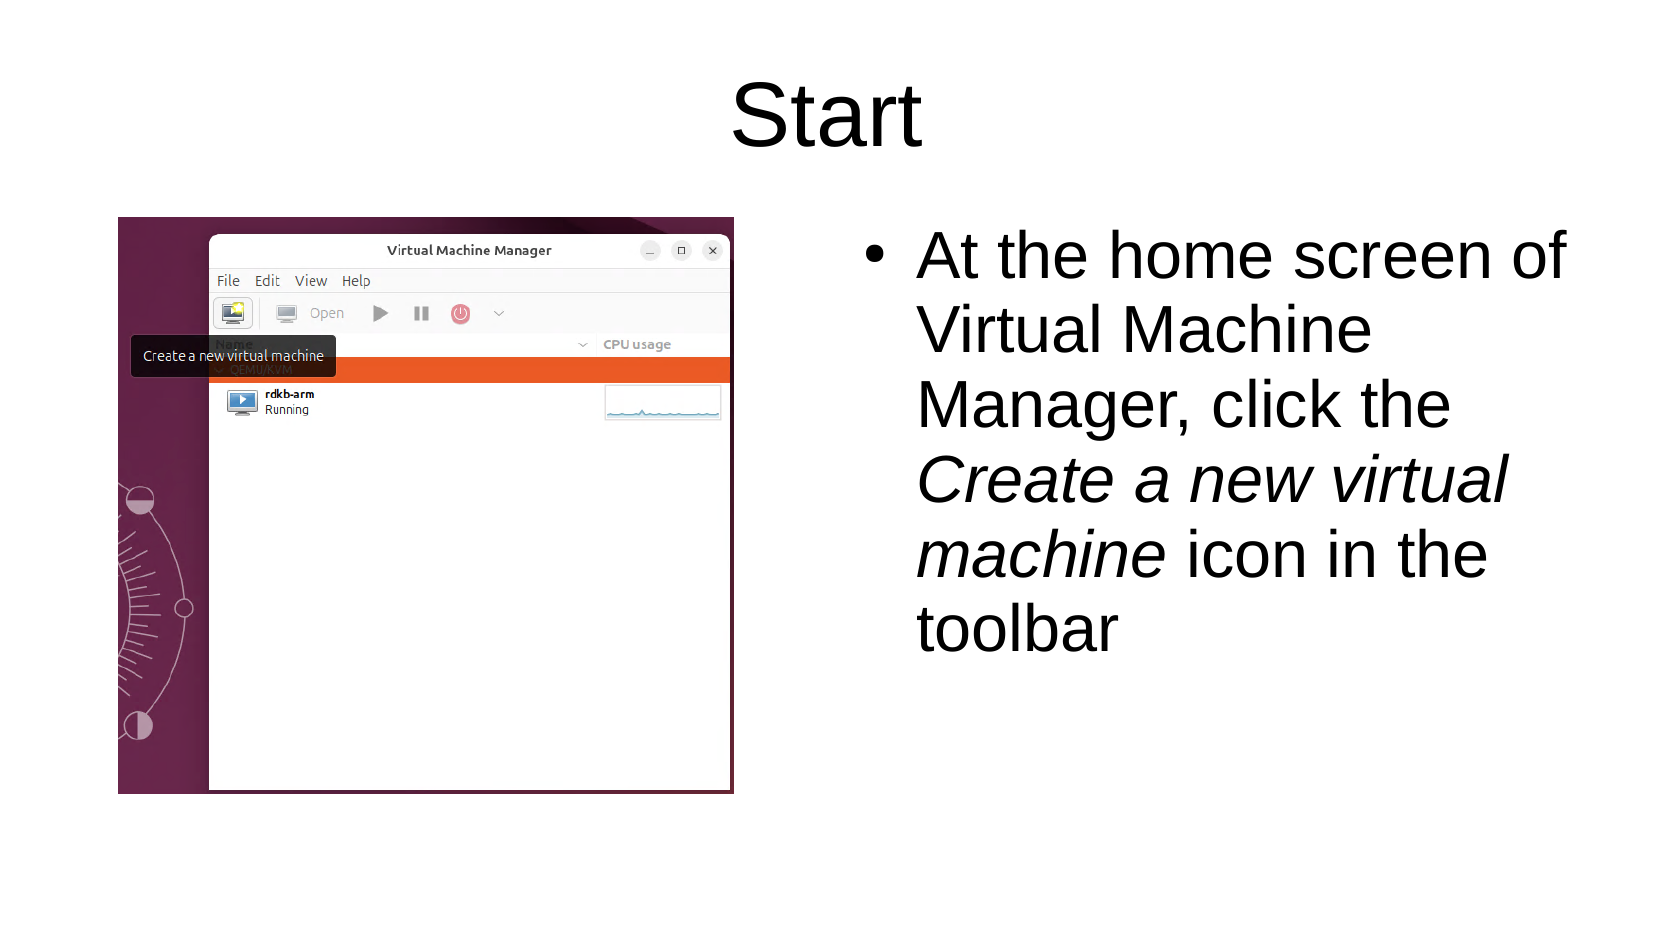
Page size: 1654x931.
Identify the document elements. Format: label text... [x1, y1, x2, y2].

title Start [82, 37, 1571, 193]
list At the home screen of Virtual Machine Manager, click the Create a new virtual machine icon in the toolbar [845, 217, 1572, 758]
picture [118, 217, 734, 794]
